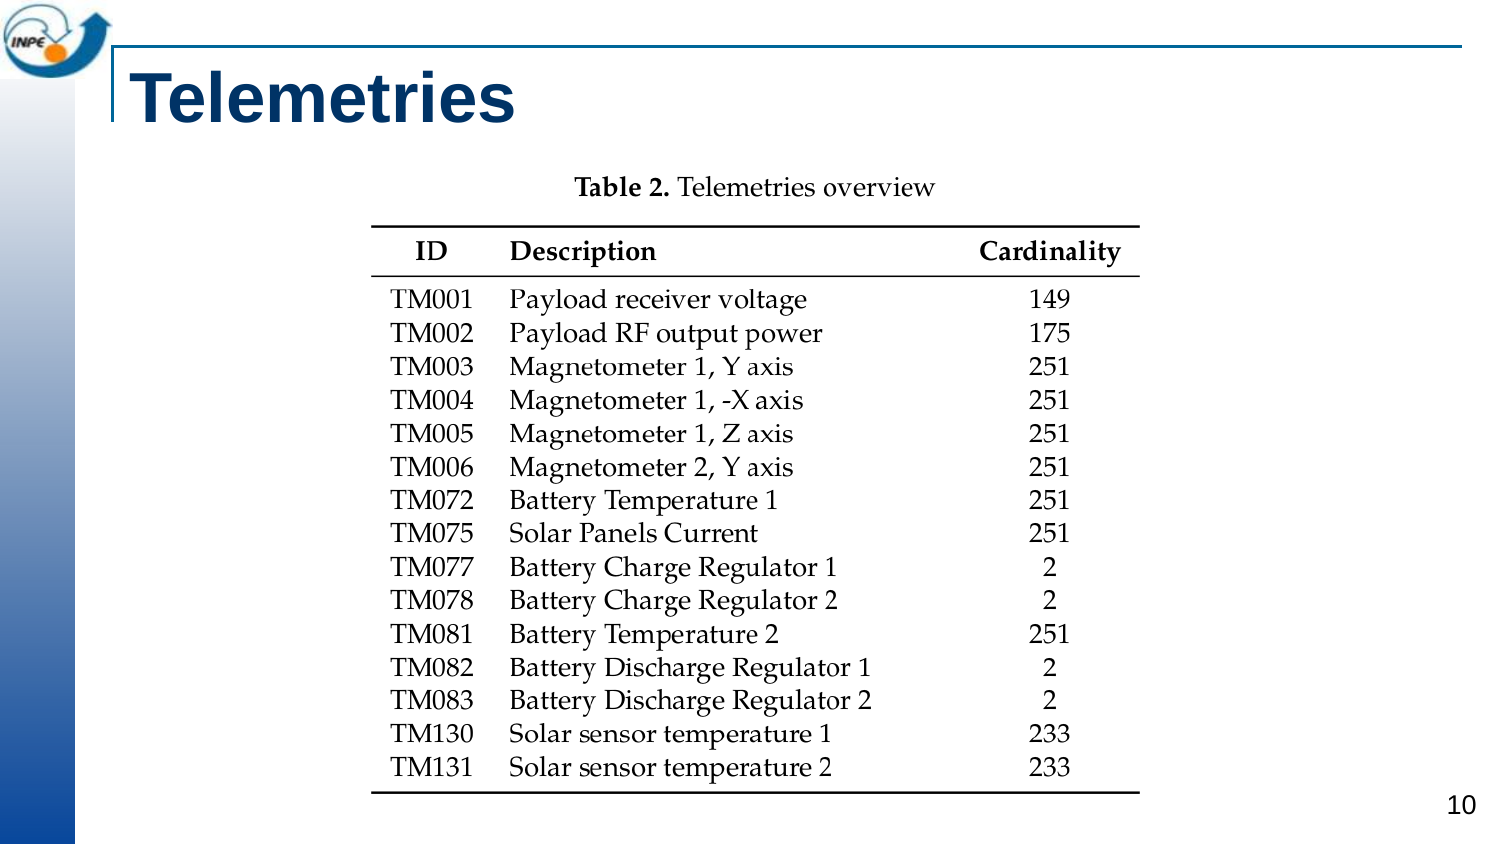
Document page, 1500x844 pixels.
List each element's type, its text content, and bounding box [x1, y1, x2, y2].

picture [351, 140, 1149, 812]
picture [0, 0, 113, 79]
title Telemetries [112, 46, 1450, 141]
slide_number <number> [1403, 779, 1494, 844]
